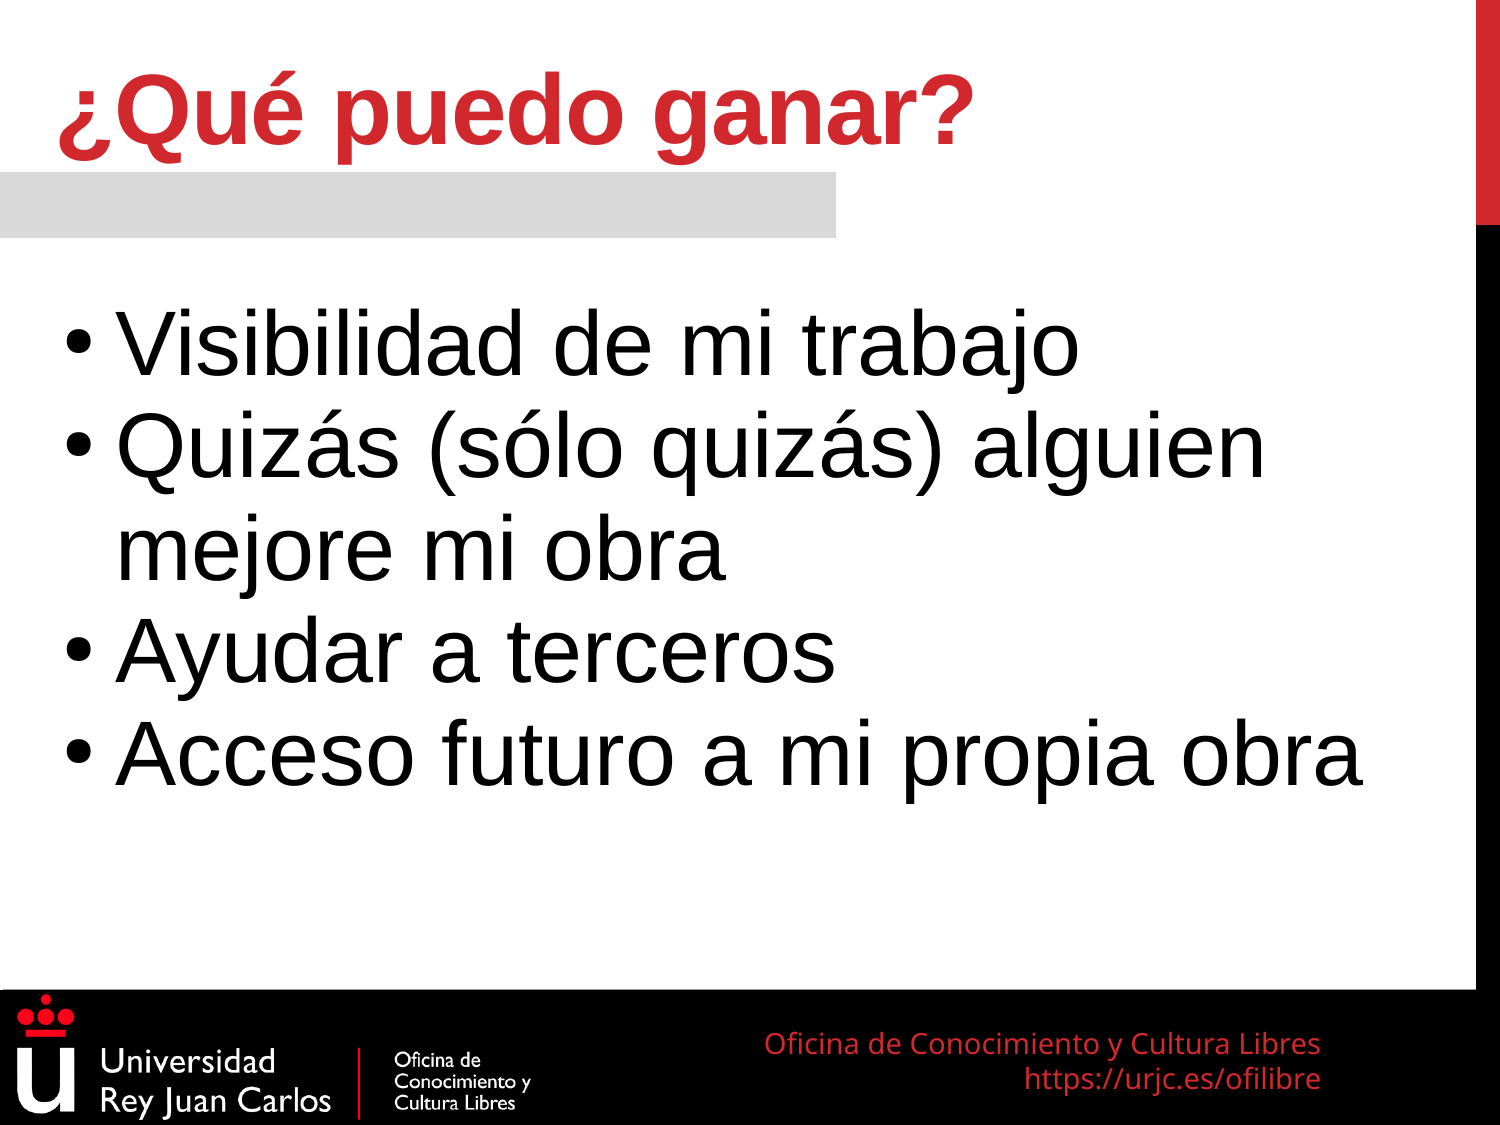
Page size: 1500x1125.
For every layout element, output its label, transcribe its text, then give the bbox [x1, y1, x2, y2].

text_box [0, 171, 837, 238]
text_box Visibilidad de mi trabajo Quizás (sólo quizás) alguien mejore mi obra Ayudar a terceros Acceso futuro a mi propia obra [30, 285, 1441, 870]
title [75, 172, 1026, 250]
text_box ¿Qué puedo ganar? [39, 24, 1366, 172]
picture [17, 994, 531, 1120]
